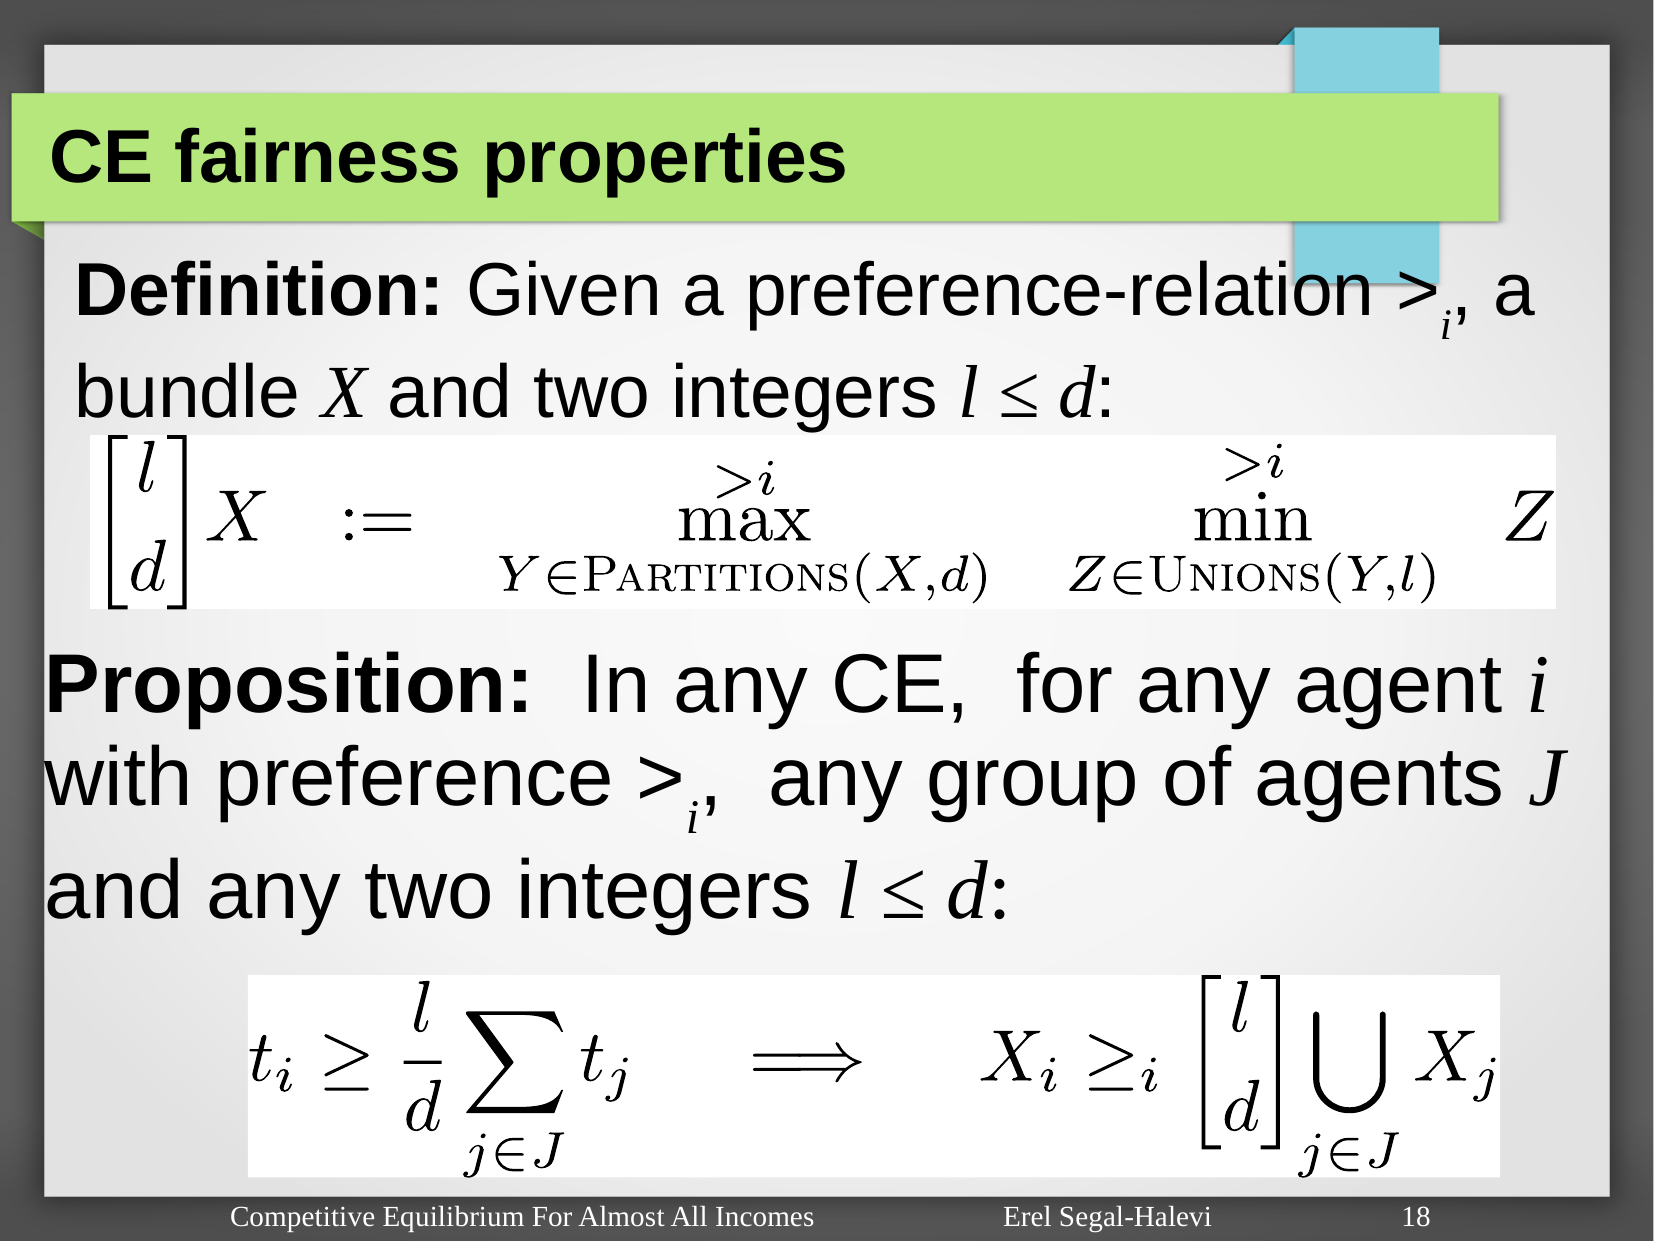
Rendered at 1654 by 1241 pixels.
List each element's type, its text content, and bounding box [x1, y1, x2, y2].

text_box [90, 435, 1556, 610]
title CE fairness properties [49, 71, 1654, 241]
text_box Definition: Given a preference-relation >i, a bundle X and two integers l ≤ d: [60, 240, 1654, 476]
text_box Proposition: In any CE, for any agent i with preference >i, any group of agents J and any two integers l ≤ d: [30, 630, 1621, 985]
picture [0, 0, 1654, 1241]
text_box [247, 975, 1501, 1178]
